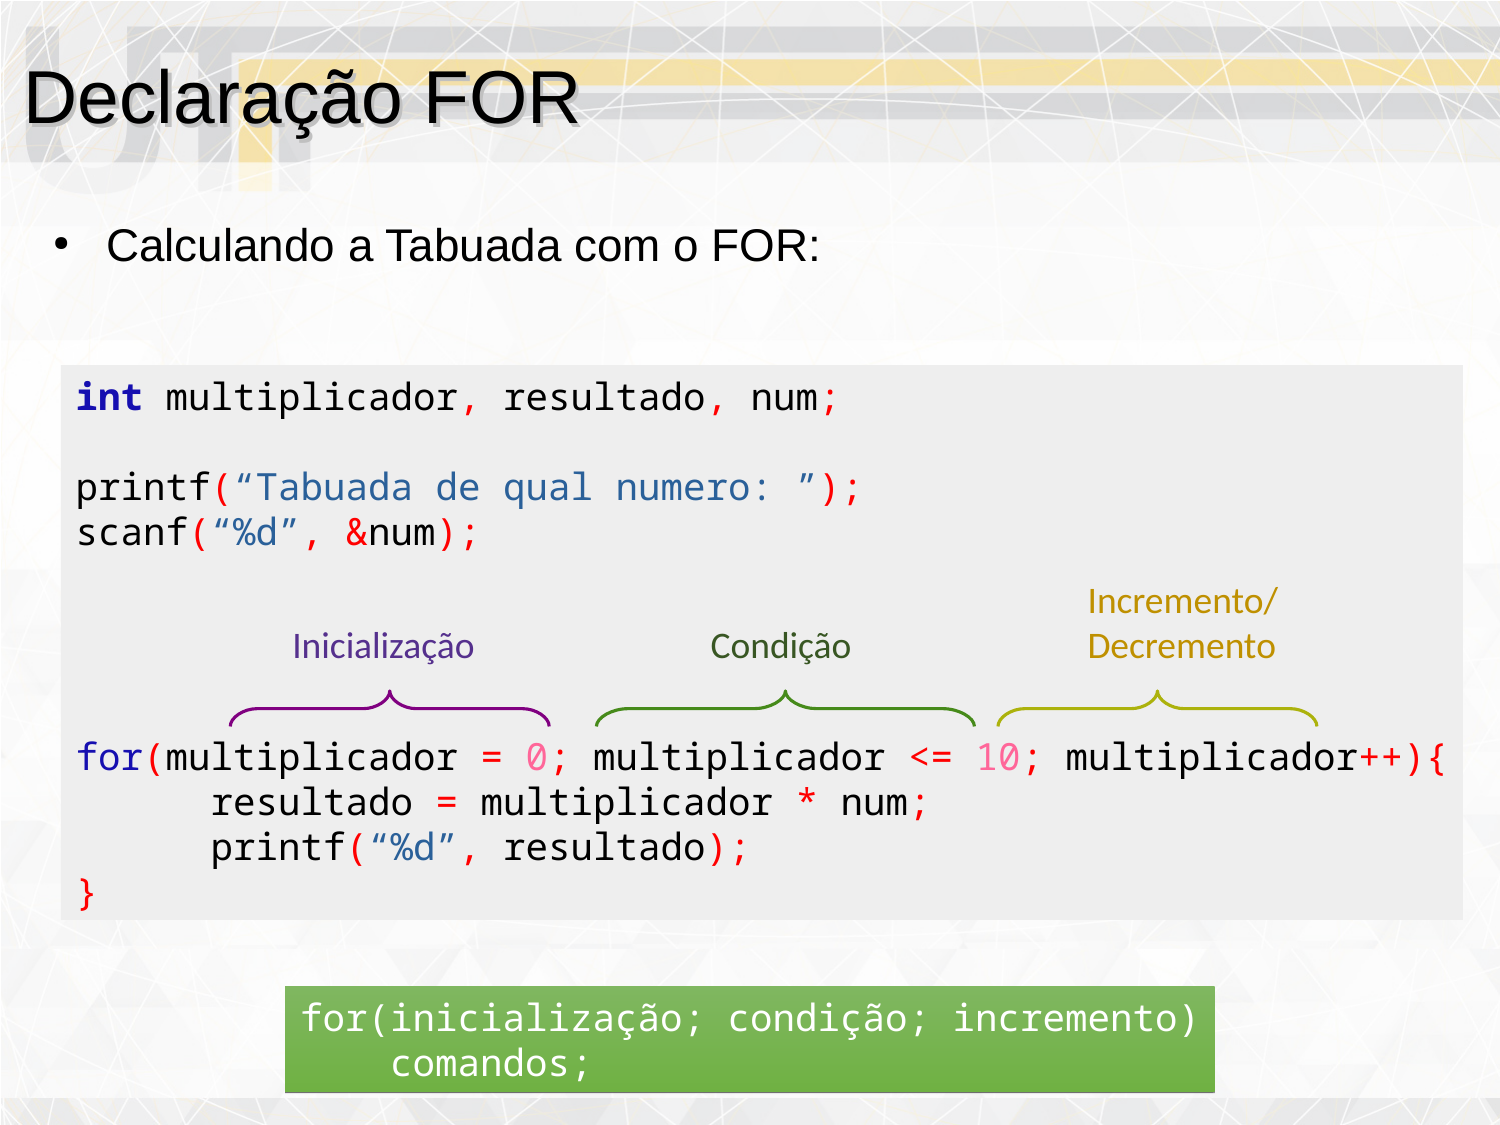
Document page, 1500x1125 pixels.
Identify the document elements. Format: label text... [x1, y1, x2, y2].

list Calculando a Tabuada com o FOR: [35, 224, 1477, 1087]
text_box for(inicialização; condição; incremento) comandos; [285, 986, 1215, 1092]
text_box int multiplicador, resultado, num; printf(“Tabuada de qual numero: ”); scanf(“%d”, &num); for(multiplicador = 0; multiplicador <= 10; multiplicador++){ resultado = multiplicador * num; printf(“%d”, resultado); } [60, 365, 1463, 920]
text_box Condição [695, 613, 867, 674]
title Declaração FOR [23, 18, 1489, 178]
text_box Inicialização [277, 613, 490, 674]
text_box Incremento/ Decremento [1072, 568, 1294, 674]
